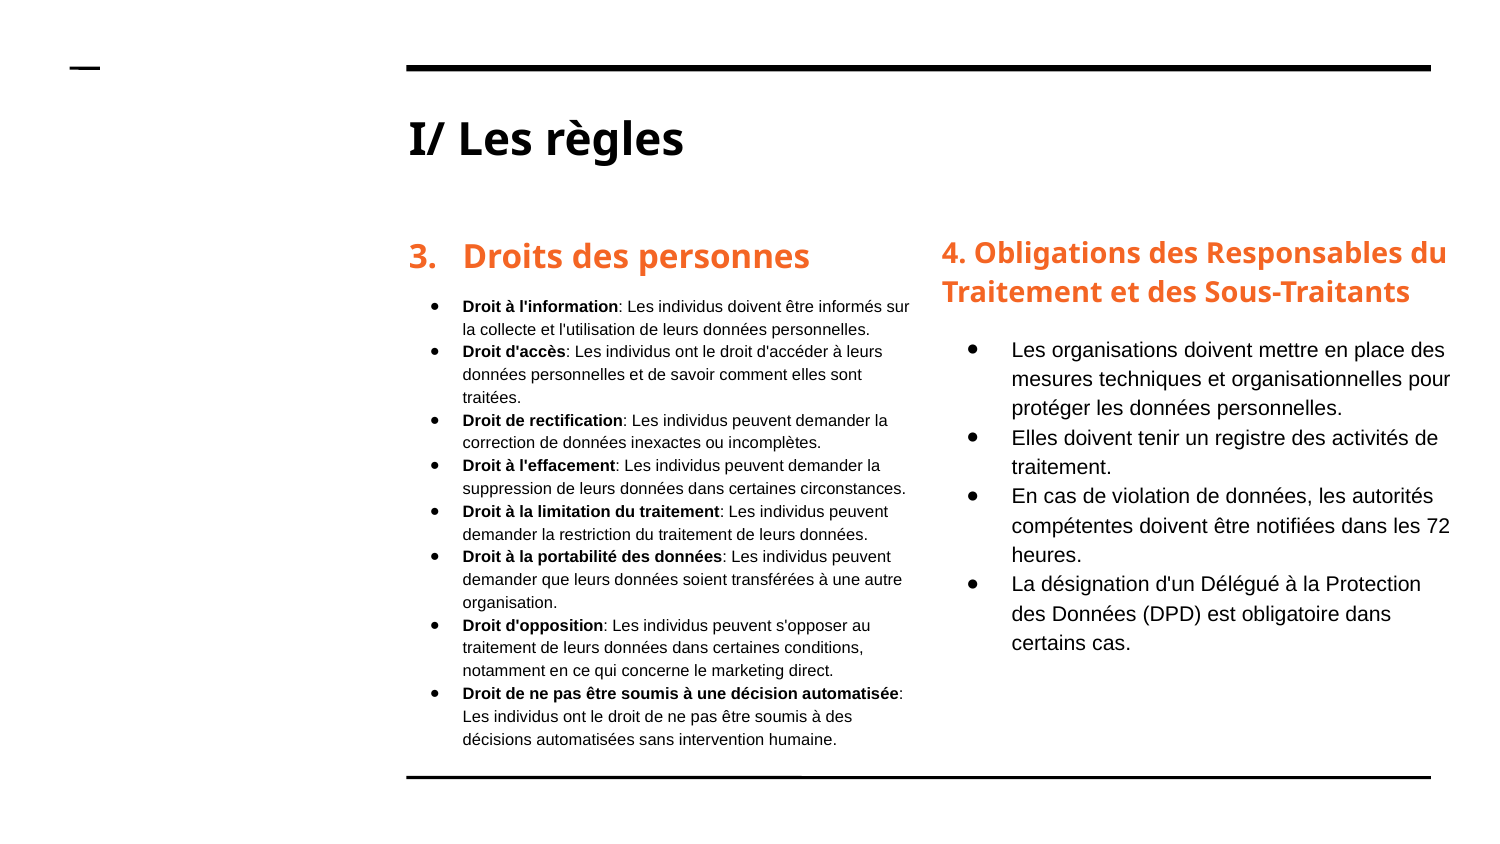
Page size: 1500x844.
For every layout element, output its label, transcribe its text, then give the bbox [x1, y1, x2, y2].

title I/ Les règles [393, 94, 1431, 199]
list 3. Droits des personnes Droit à l'information: Les individus doivent être informés sur la collecte et l'utilisation de leurs données personnelles. Droit d'accès: Les individus ont le droit d'accéder à leurs données personnelles et de savoir comment elles sont traitées. Droit de rectification: Les individus peuvent demander la correction de données inexactes ou incomplètes. Droit à l'effacement: Les individus peuvent demander la suppression de leurs données dans certaines circonstances. Droit à la limitation du traitement: Les individus peuvent demander la restriction du traitement de leurs données. Droit à la portabilité des données: Les individus peuvent demander que leurs données soient transférées à une autre organisation. Droit d'opposition: Les individus peuvent s'opposer au traitement de leurs données dans certaines conditions, notamment en ce qui concerne le marketing direct. Droit de ne pas être soumis à une décision automatisée: Les individus ont le droit de ne pas être soumis à des décisions automatisées sans intervention humaine. [393, 213, 927, 782]
list 4. Obligations des Responsables du Traitement et des Sous-Traitants Les organisations doivent mettre en place des mesures techniques et organisationnelles pour protéger les données personnelles. Elles doivent tenir un registre des activités de traitement. En cas de violation de données, les autorités compétentes doivent être notifiées dans les 72 heures. La désignation d'un Délégué à la Protection des Données (DPD) est obligatoire dans certains cas. [926, 213, 1473, 707]
